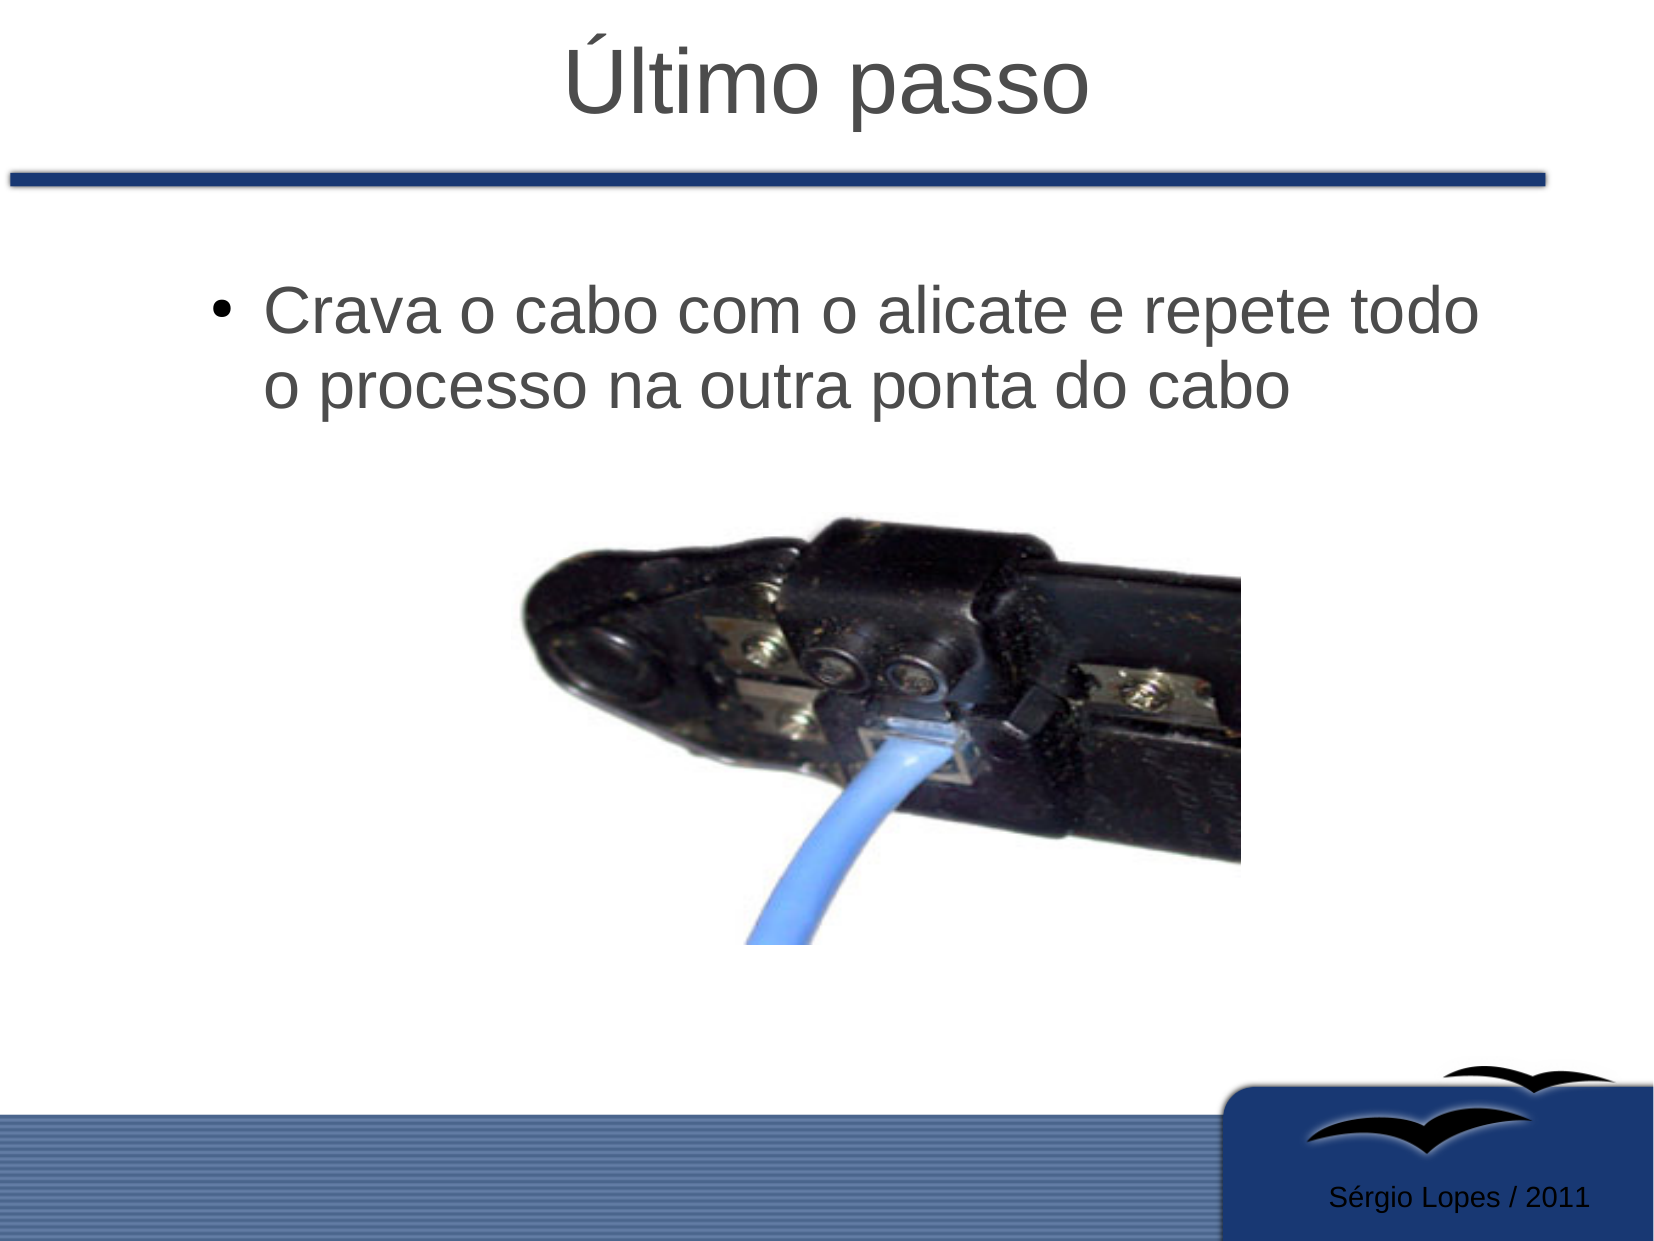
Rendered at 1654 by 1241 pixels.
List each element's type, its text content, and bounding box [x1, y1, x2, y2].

list Crava o cabo com o alicate e repete todo o processo na outra ponta do cabo [121, 273, 1534, 1056]
text_box Sérgio Lopes / 2011 [1328, 1181, 1588, 1214]
picture [0, 0, 1654, 1241]
title Último passo [121, 0, 1534, 164]
